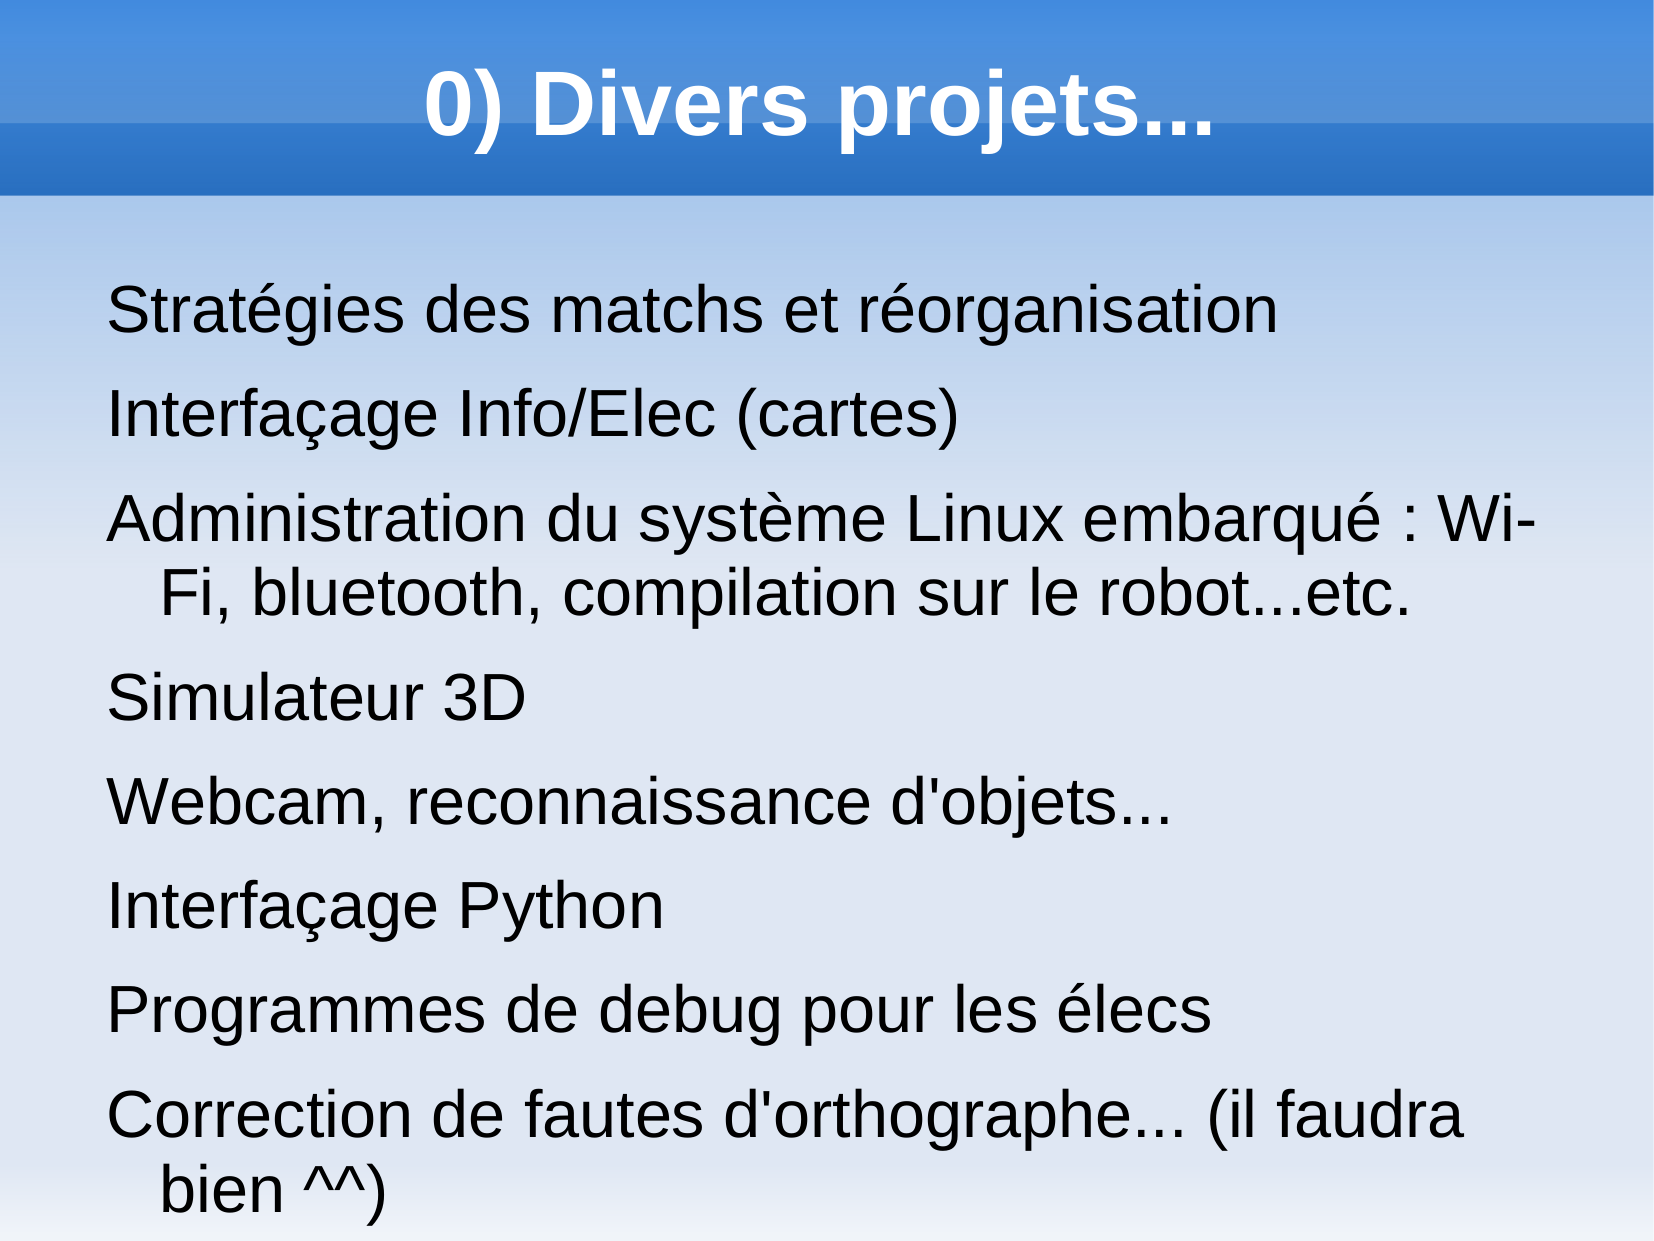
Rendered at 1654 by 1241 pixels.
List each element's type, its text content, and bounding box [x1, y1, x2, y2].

title 0) Divers projets... [76, 0, 1565, 208]
picture [0, 0, 1654, 1241]
list Stratégies des matchs et réorganisation Interfaçage Info/Elec (cartes) Administration du système Linux embarqué : Wi-Fi, bluetooth, compilation sur le robot...etc. Simulateur 3D Webcam, reconnaissance d'objets... Interfaçage Python Programmes de debug pour les élecs Correction de fautes d'orthographe... (il faudra bien ^^) [88, 271, 1577, 1227]
